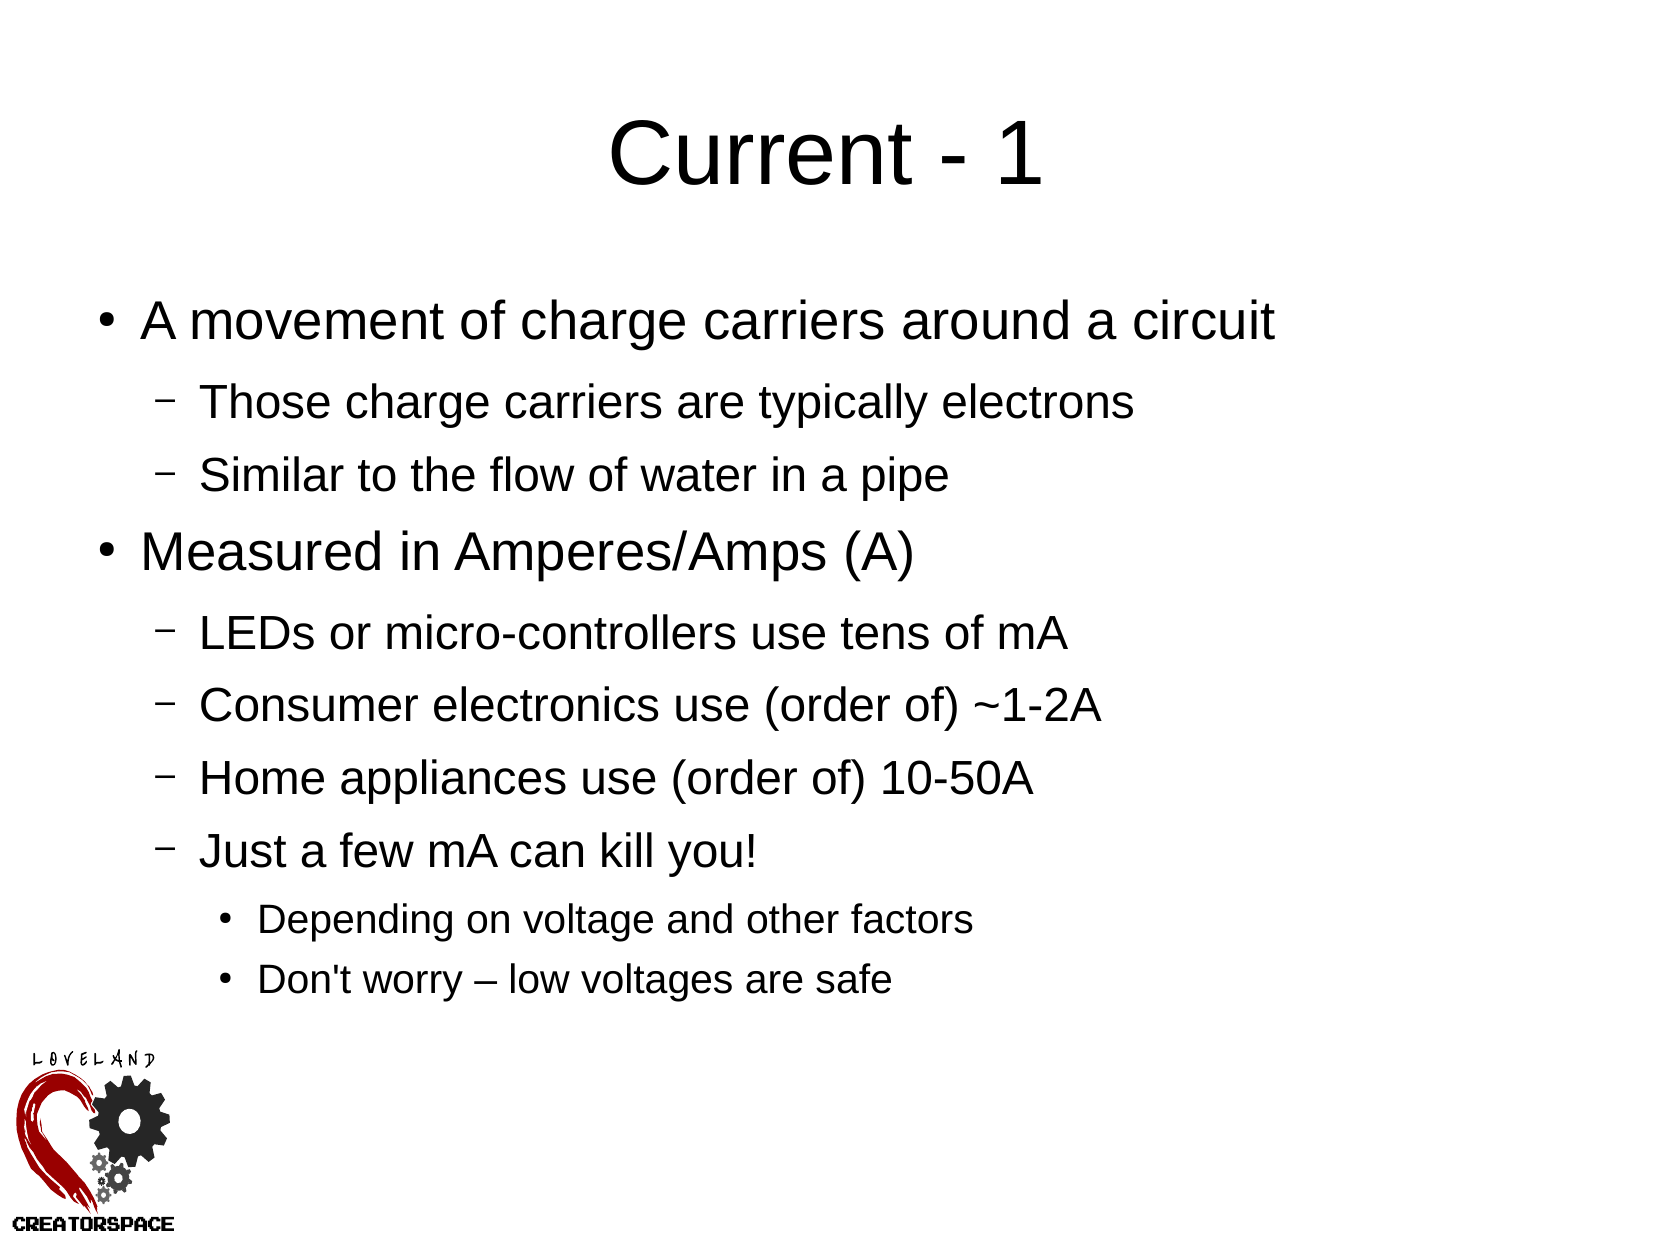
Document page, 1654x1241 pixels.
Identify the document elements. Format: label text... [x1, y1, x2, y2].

title Current - 1 [82, 49, 1571, 257]
list A movement of charge carriers around a circuit Those charge carriers are typically electrons Similar to the flow of water in a pipe Measured in Amperes/Amps (A) LEDs or micro-controllers use tens of mA Consumer electronics use (order of) ~1-2A Home appliances use (order of) 10-50A Just a few mA can kill you! Depending on voltage and other factors Don't worry – low voltages are safe [82, 290, 1568, 1010]
